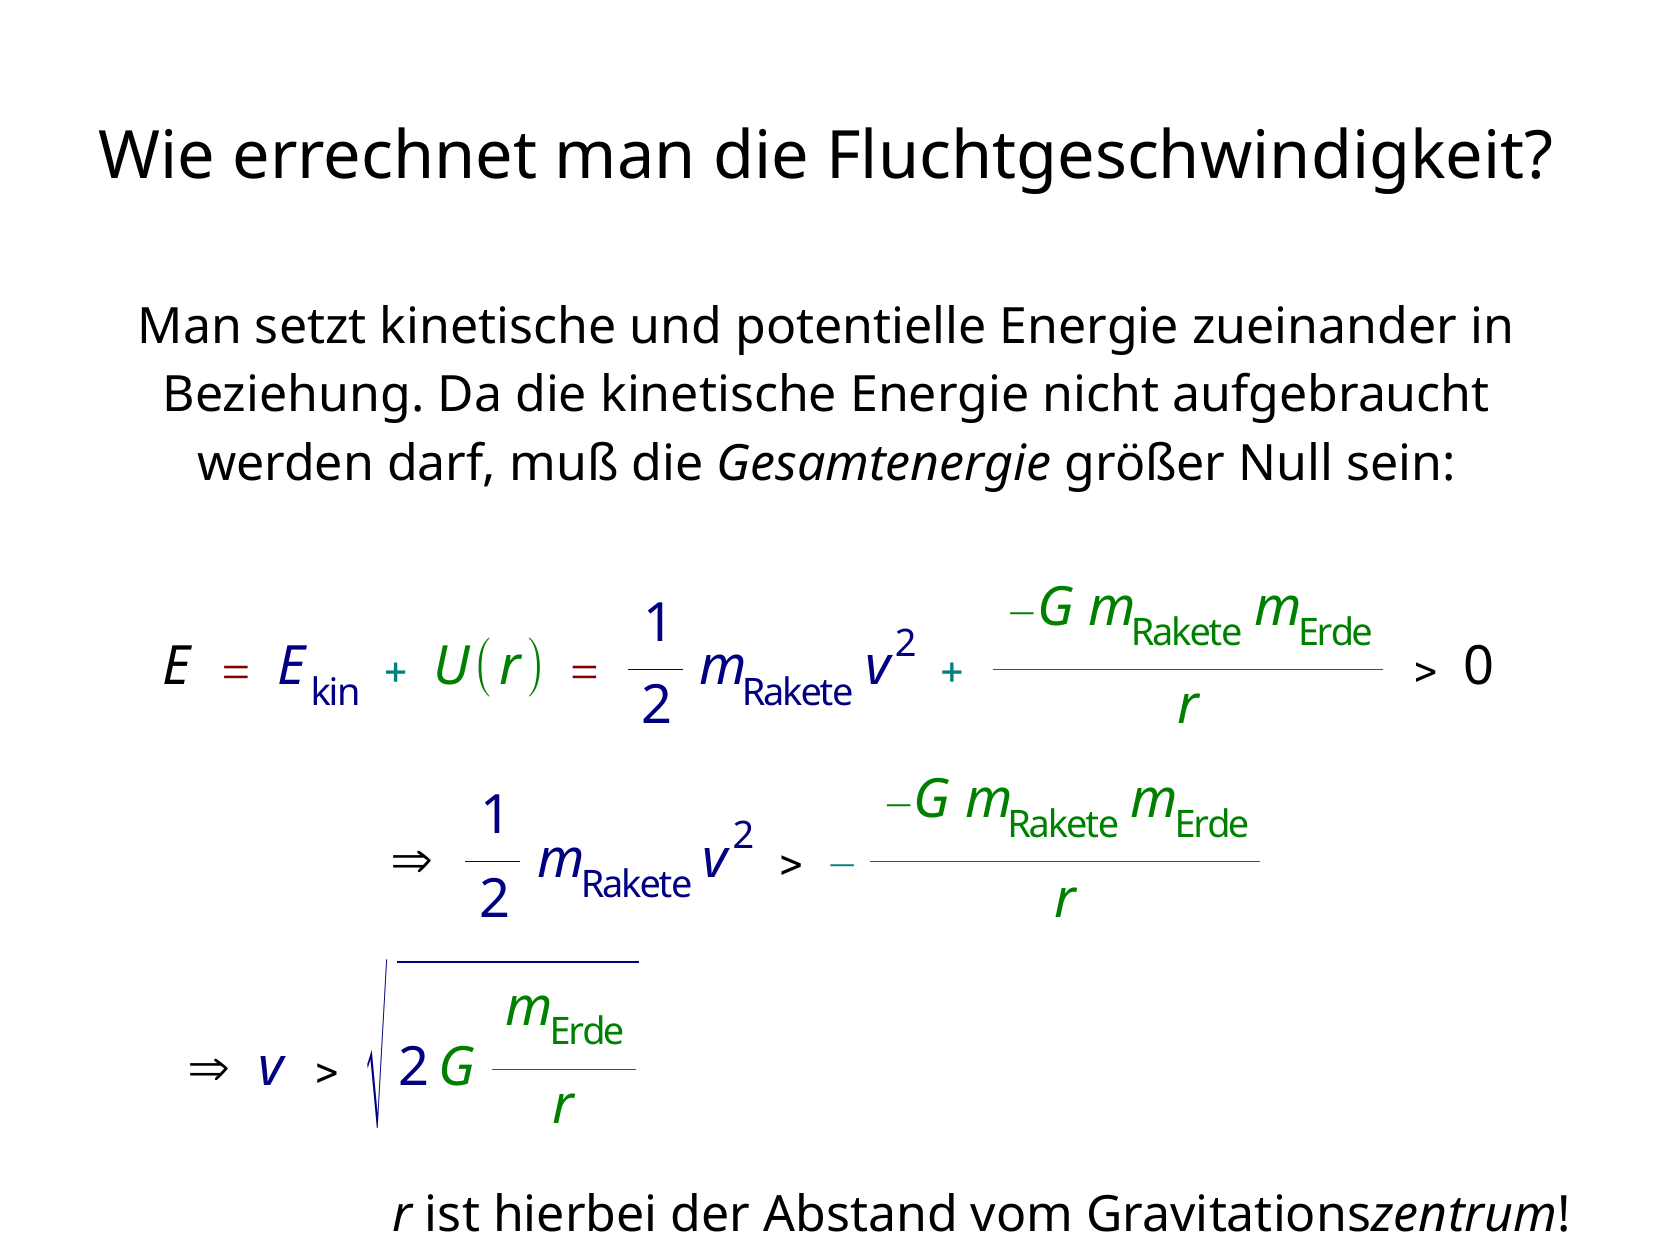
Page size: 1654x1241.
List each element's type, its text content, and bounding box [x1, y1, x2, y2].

subtitle Man setzt kinetische und potentielle Energie zueinander in Beziehung. Da die kinetische Energie nicht aufgebraucht werden darf, muß die Gesamtenergie größer Null sein: r ist hierbei der Abstand vom Gravitationszentrum! [82, 304, 1571, 1232]
chart [155, 573, 1498, 1139]
title Wie errechnet man die Fluchtgeschwindigkeit? [82, 49, 1571, 257]
